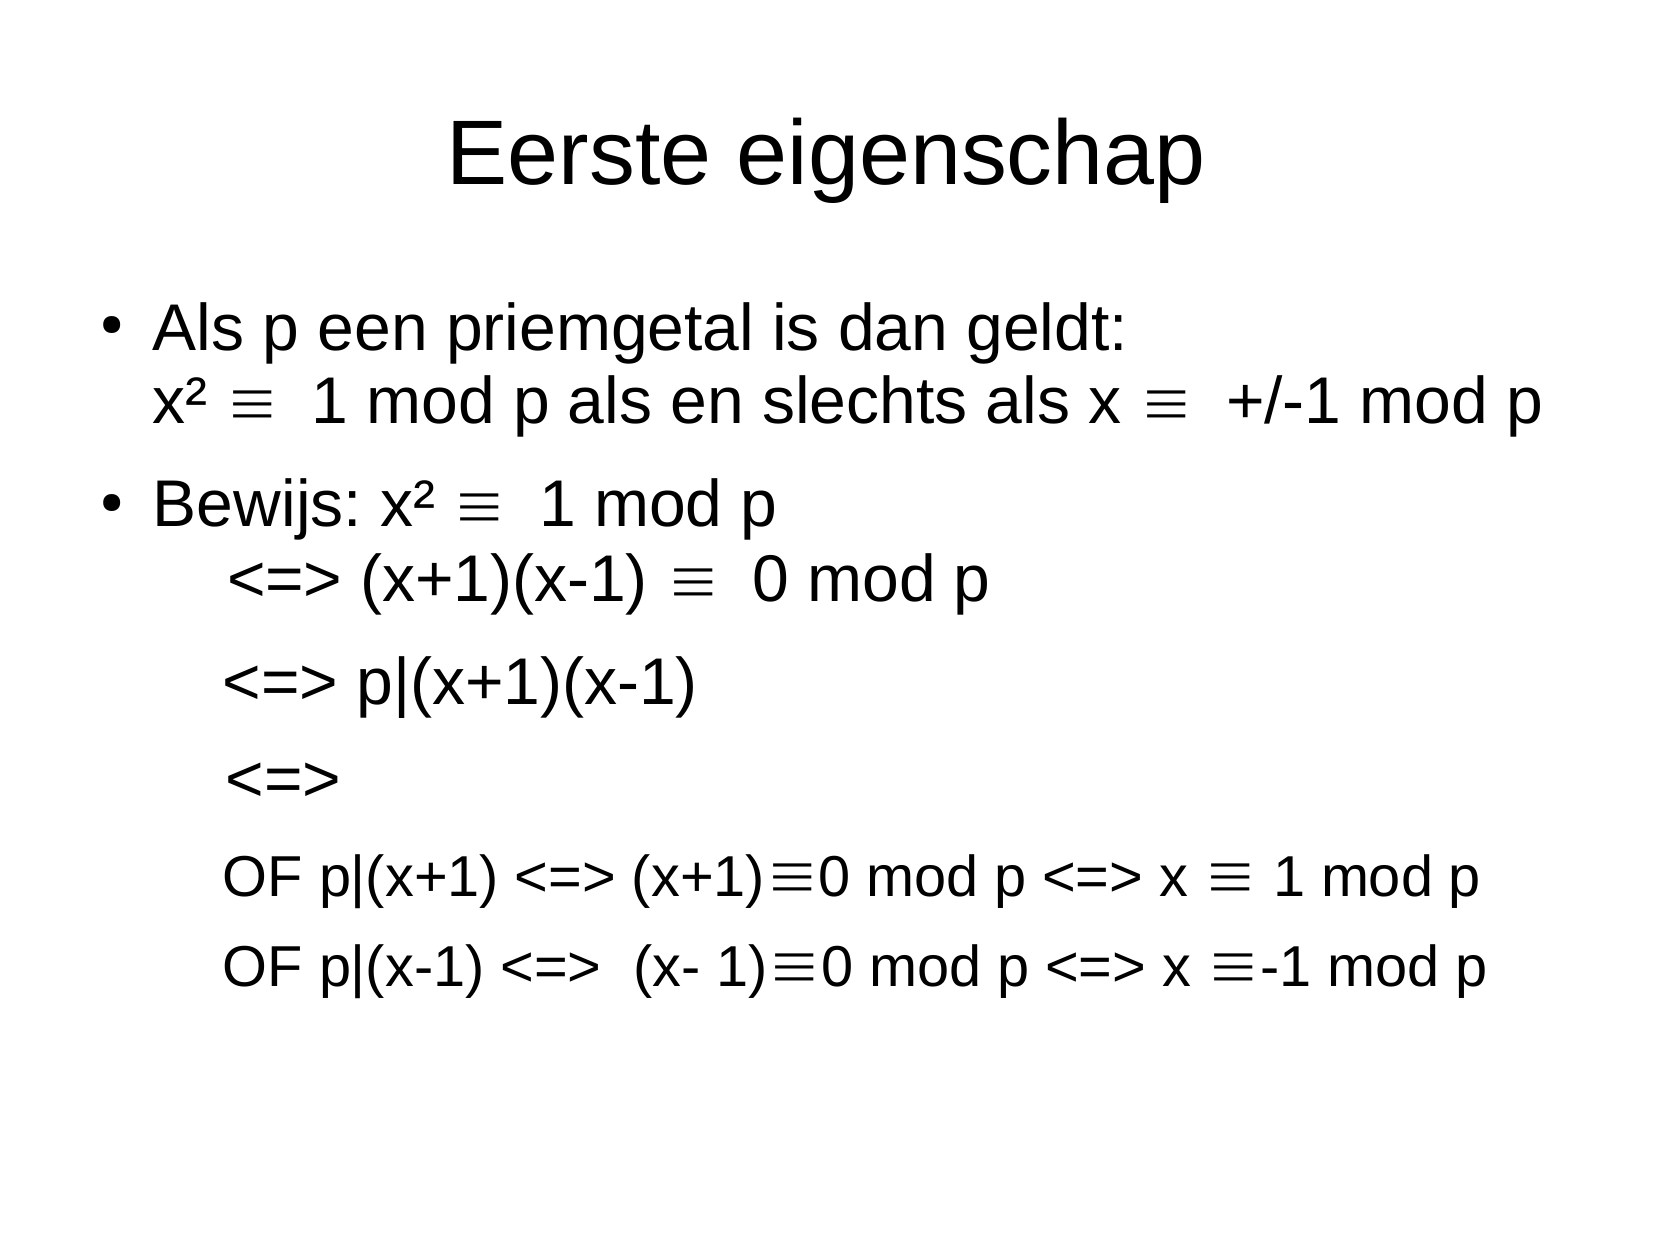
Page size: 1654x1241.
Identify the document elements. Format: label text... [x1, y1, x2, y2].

list Als p een priemgetal is dan geldt: x² ≡ 1 mod p als en slechts als x ≡ +/-1 mod p Bewijs: x² ≡ 1 mod p <=> (x+1)(x-1) ≡ 0 mod p <=> p|(x+1)(x-1) <=> OF p|(x+1) <=> (x+1)≡0 mod p <=> x ≡ 1 mod p OF p|(x-1) <=> (x- 1)≡0 mod p <=> x ≡-1 mod p [82, 290, 1571, 1010]
title Eerste eigenschap [82, 49, 1571, 257]
